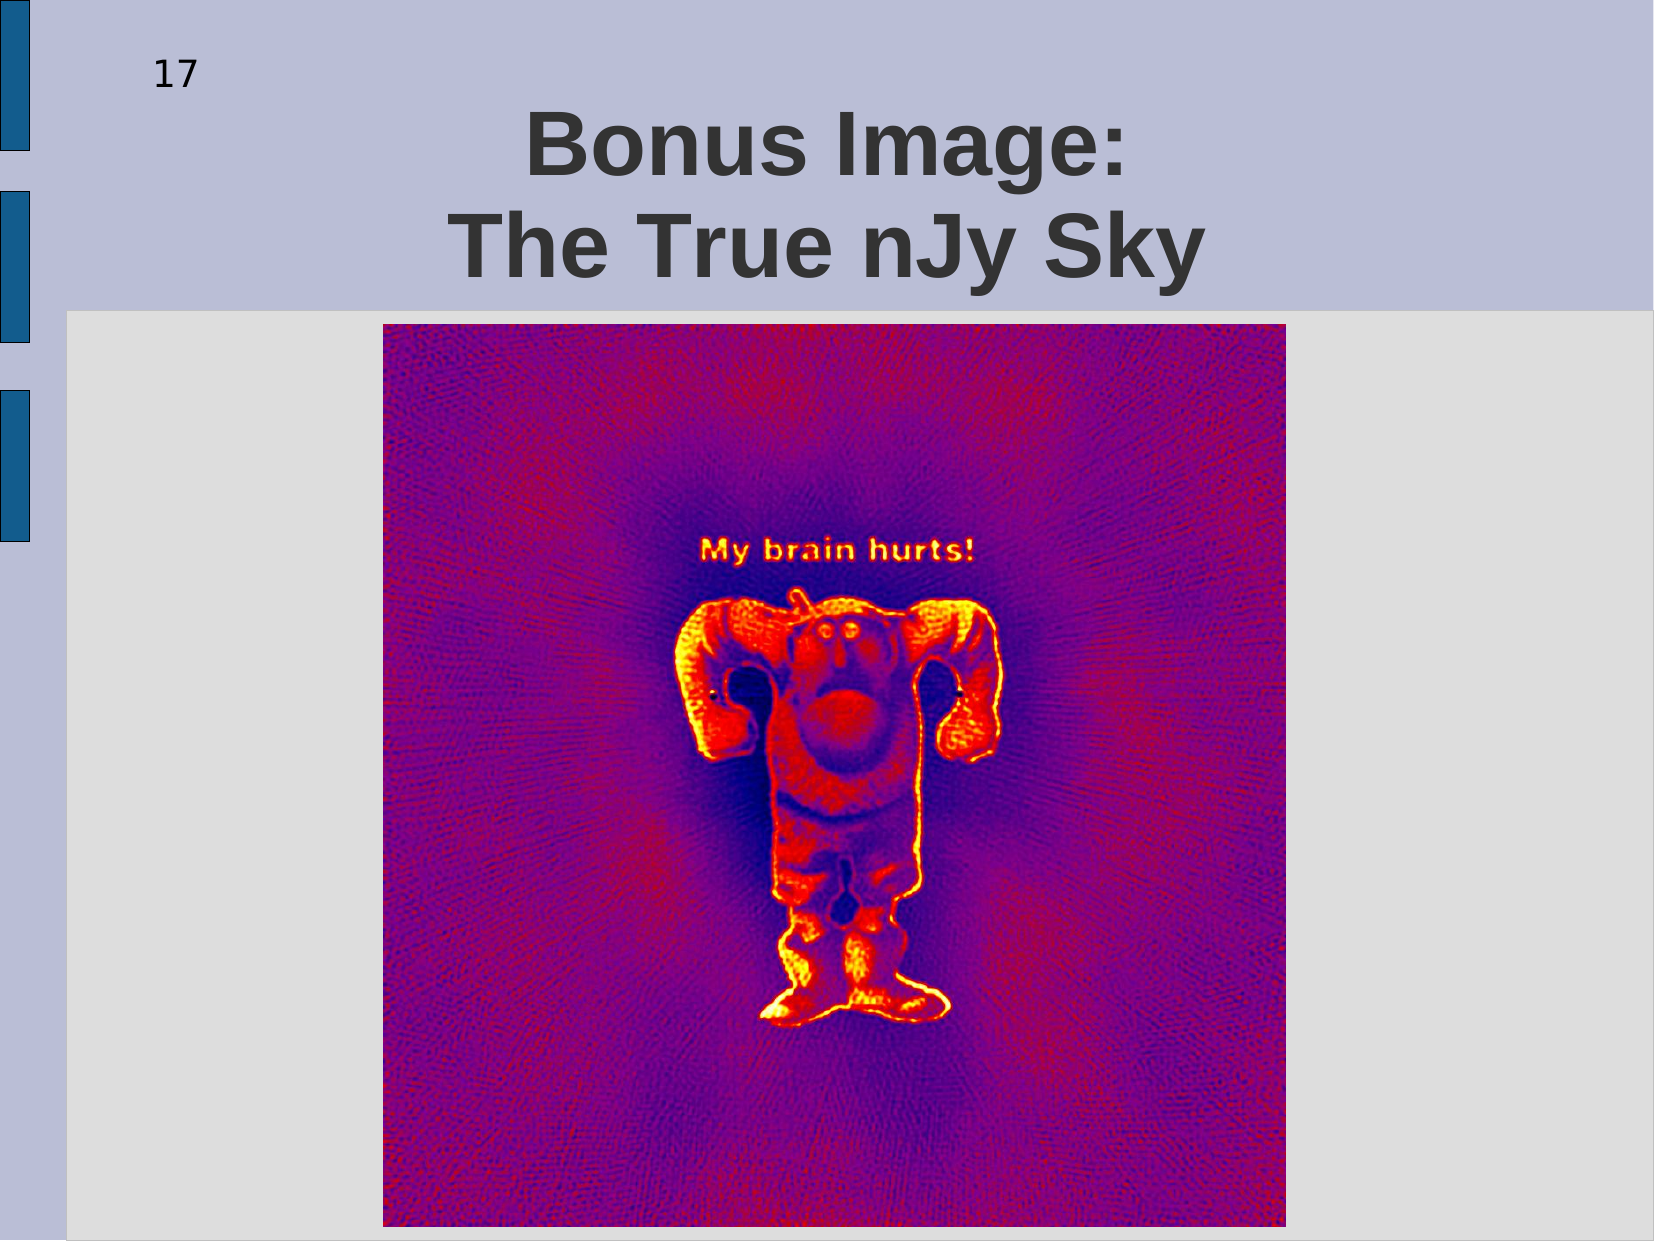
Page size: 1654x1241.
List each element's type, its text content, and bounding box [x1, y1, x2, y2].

title Bonus Image: The True nJy Sky [121, 87, 1534, 302]
text_box <number> [139, 45, 374, 119]
picture [383, 324, 1286, 1227]
